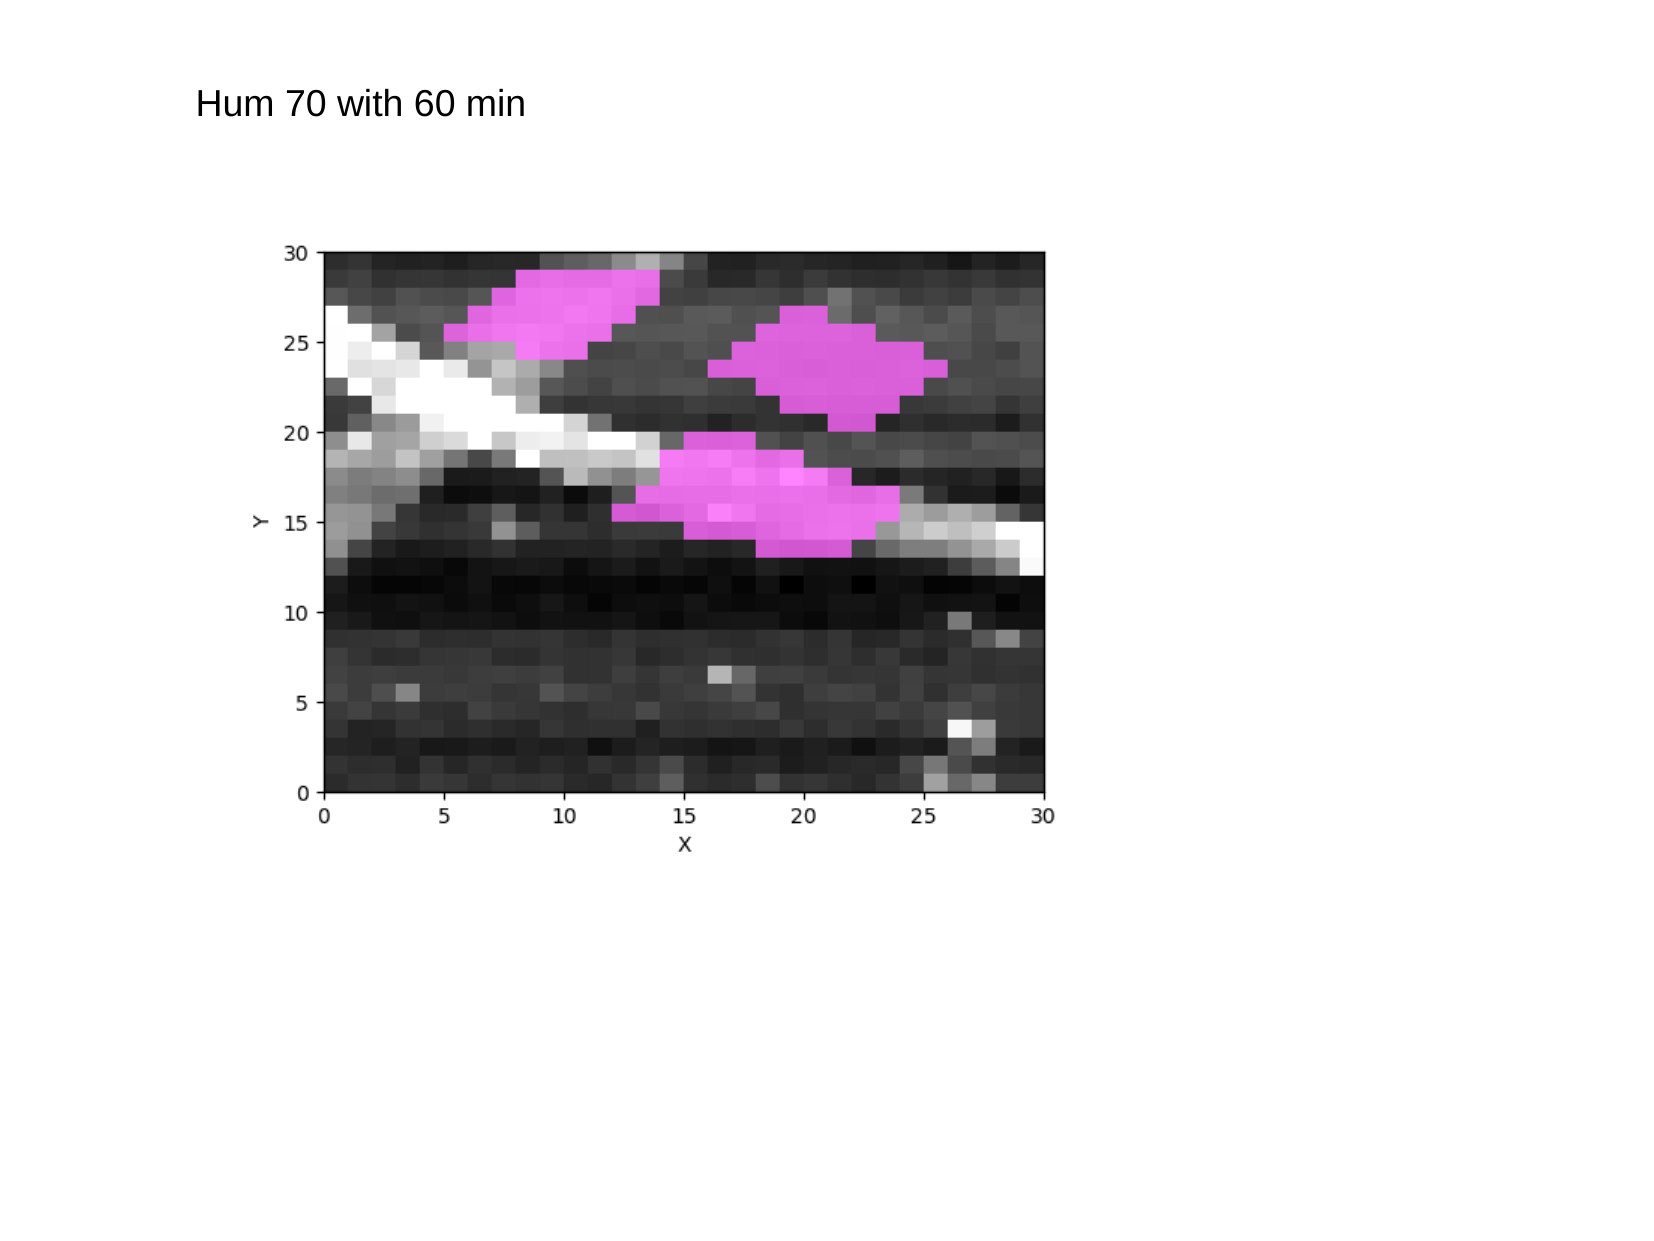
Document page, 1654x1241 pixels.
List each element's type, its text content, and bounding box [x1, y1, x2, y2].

text_box Hum 70 with 60 min [180, 75, 542, 132]
picture [180, 180, 1140, 901]
